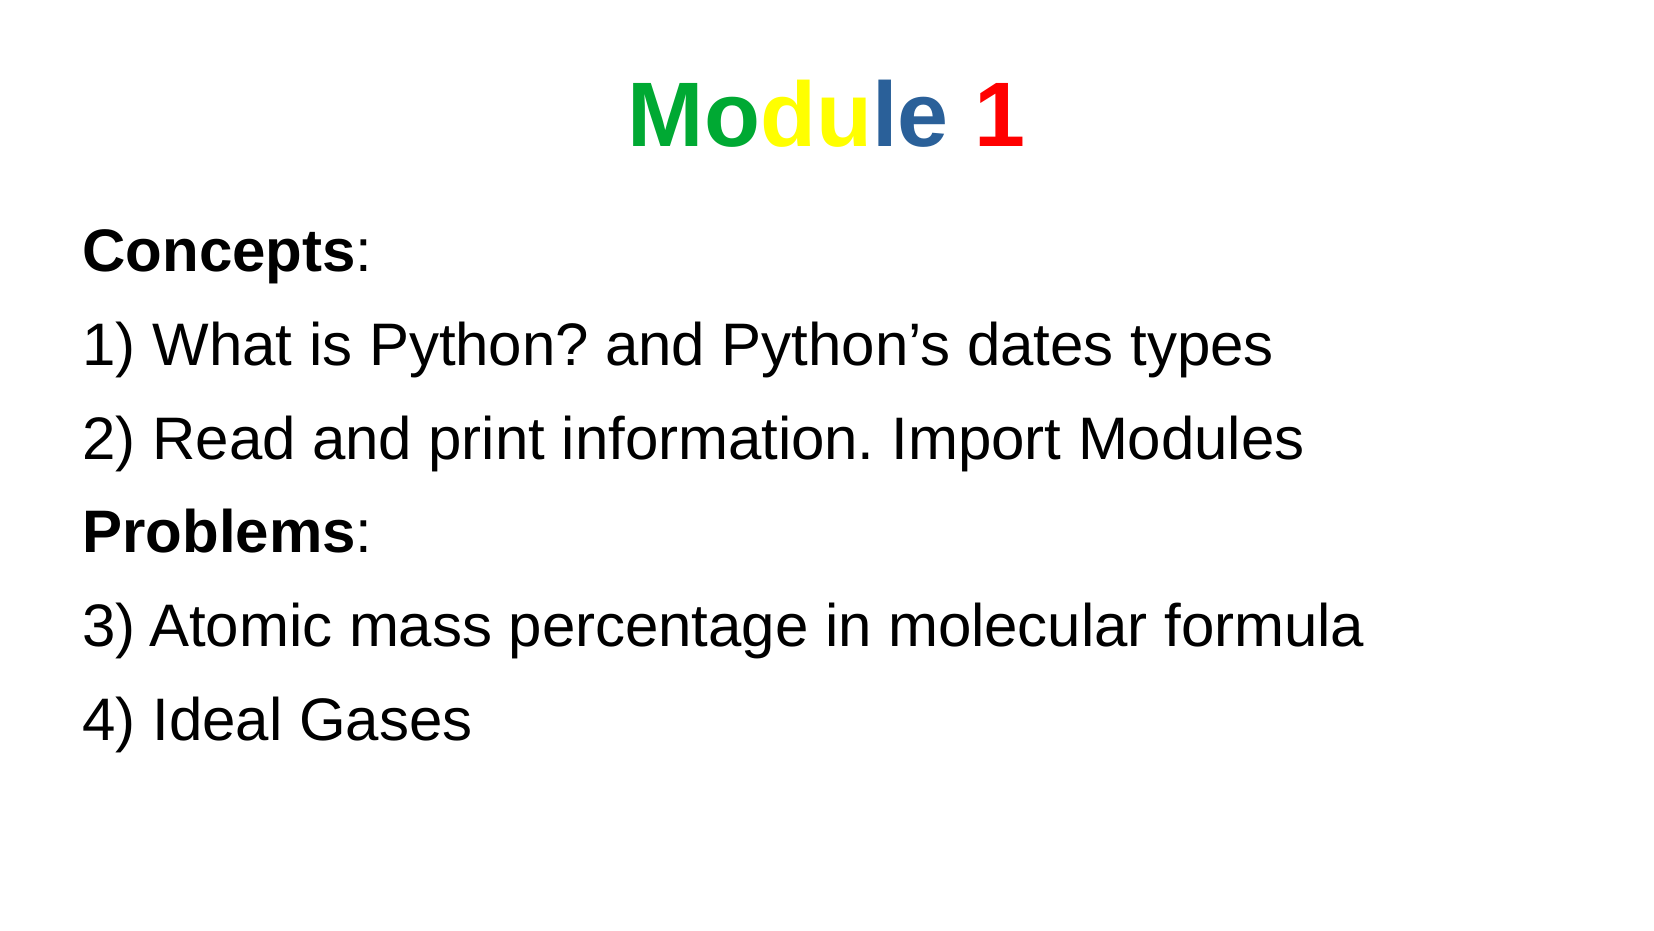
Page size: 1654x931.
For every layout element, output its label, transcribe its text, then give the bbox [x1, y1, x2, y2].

list Concepts: 1) What is Python? and Python’s dates types 2) Read and print information. Import Modules Problems: 3) Atomic mass percentage in molecular formula 4) Ideal Gases [82, 217, 1571, 758]
title Module 1 [82, 37, 1571, 193]
